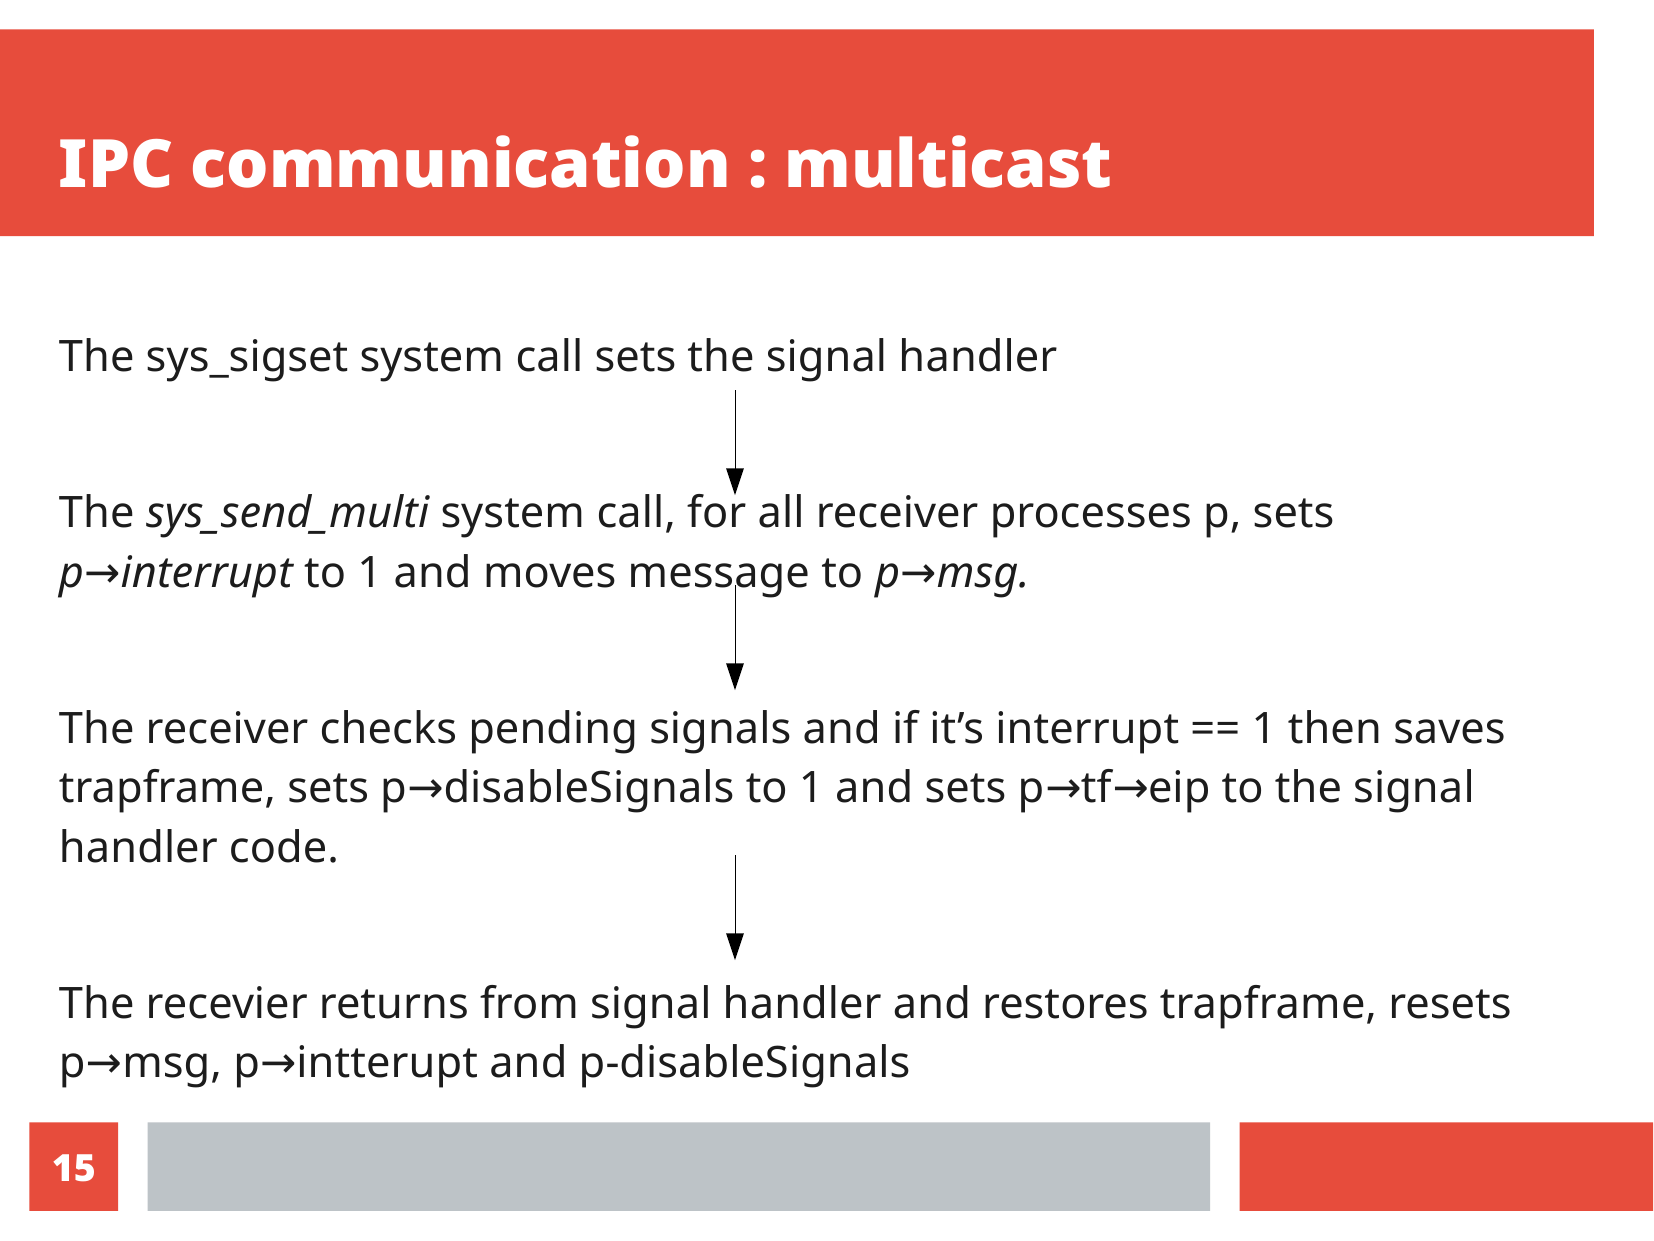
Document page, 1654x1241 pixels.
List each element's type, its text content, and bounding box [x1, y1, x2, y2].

title IPC communication : multicast [58, 59, 1594, 207]
list The sys_sigset system call sets the signal handler The sys_send_multi system call, for all receiver processes p, sets p→interrupt to 1 and moves message to p→msg. The receiver checks pending signals and if it’s interrupt == 1 then saves trapframe, sets p→disableSignals to 1 and sets p→tf→eip to the signal handler code. The recevier returns from signal handler and restores trapframe, resets p→msg, p→intterupt and p-disableSignals [58, 324, 1565, 1093]
